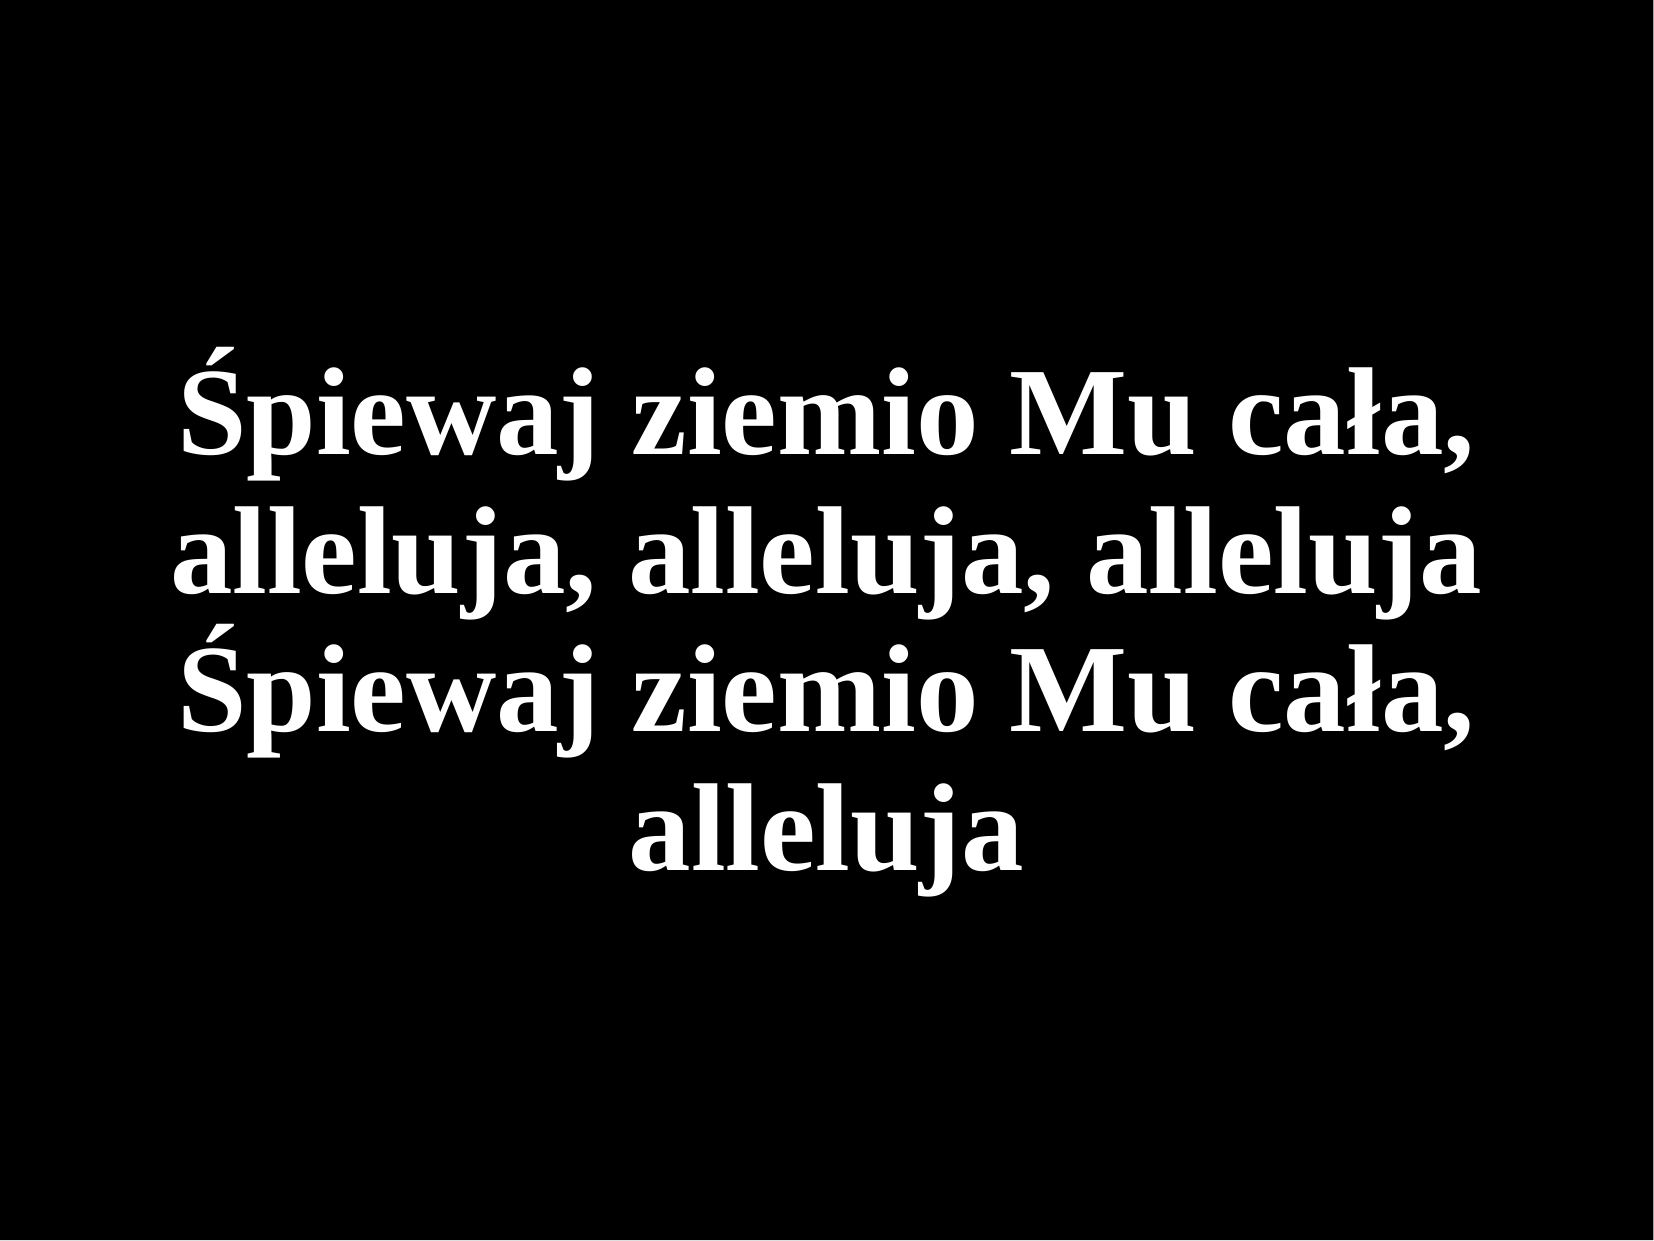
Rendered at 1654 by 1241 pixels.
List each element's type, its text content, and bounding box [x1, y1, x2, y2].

title Śpiewaj ziemio Mu cała, alleluja, alleluja, alleluja Śpiewaj ziemio Mu cała, alleluja [0, 0, 1654, 1241]
